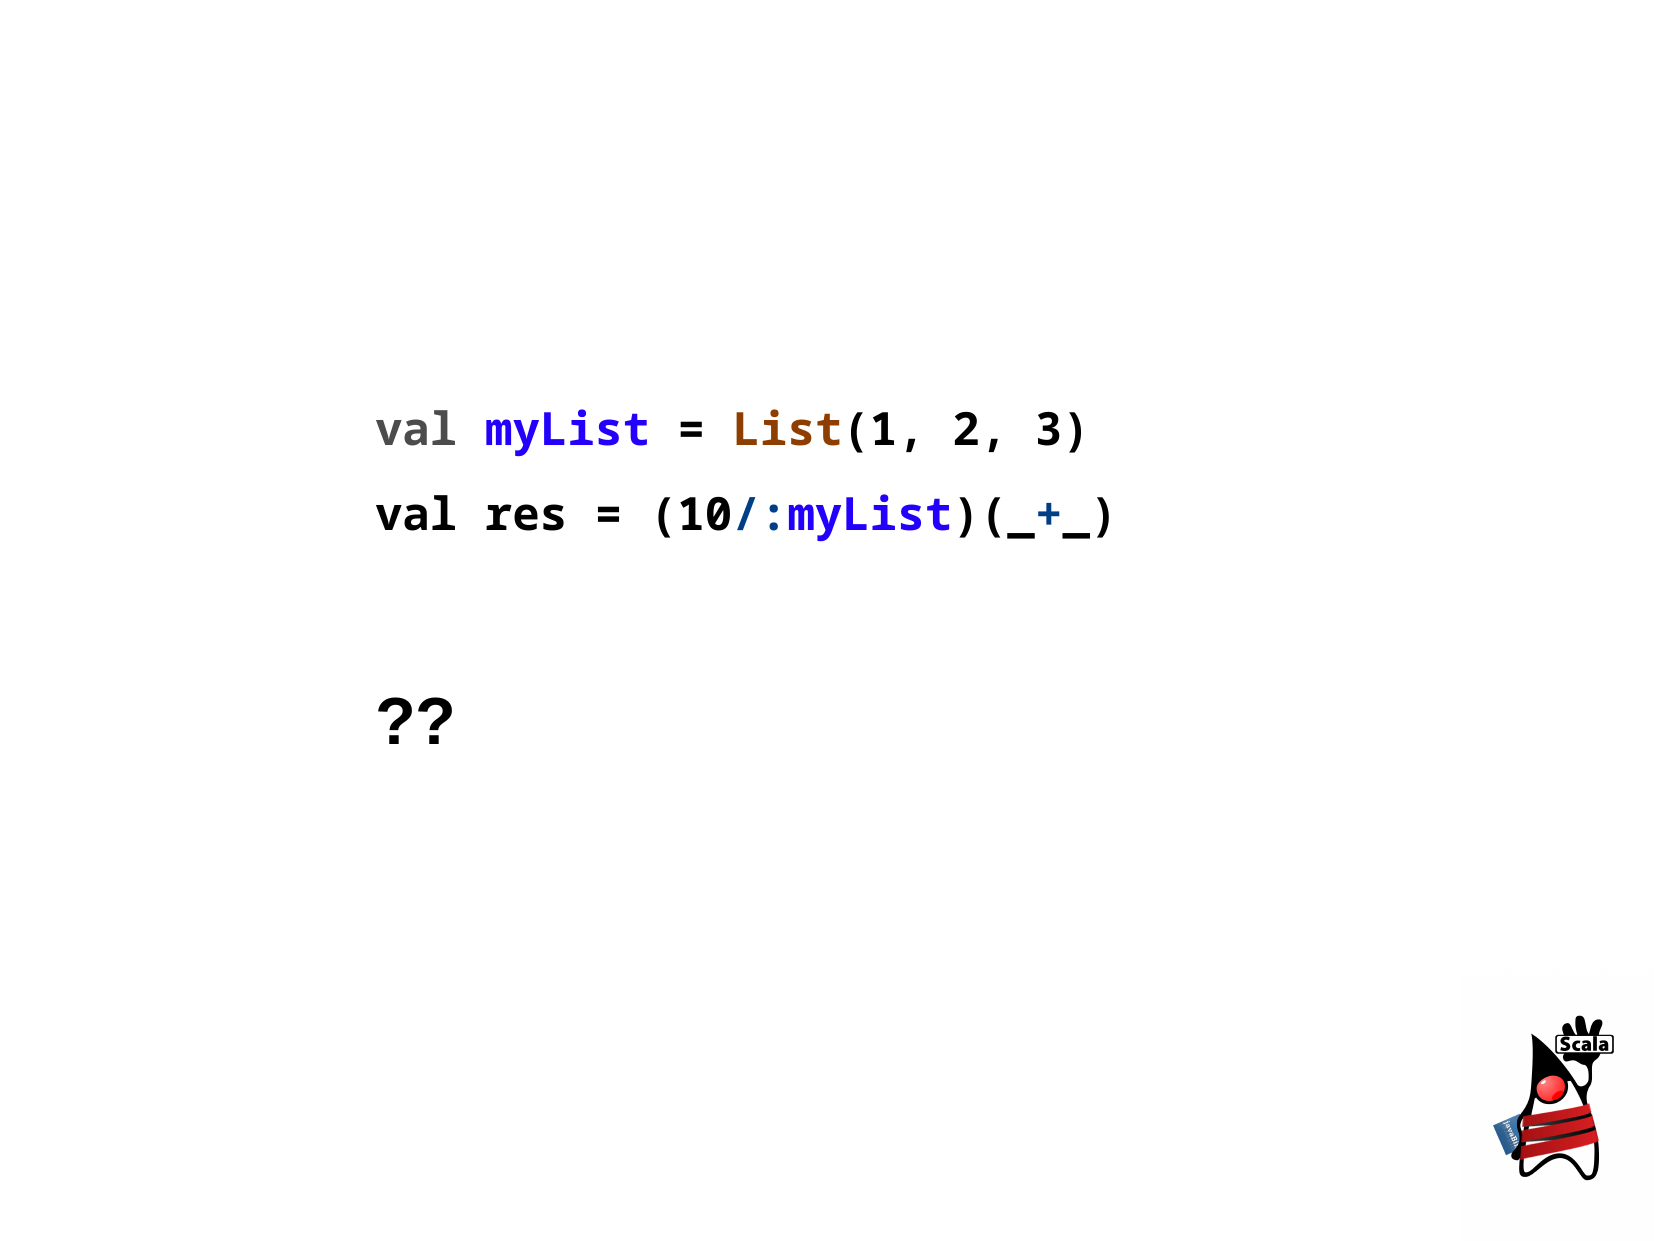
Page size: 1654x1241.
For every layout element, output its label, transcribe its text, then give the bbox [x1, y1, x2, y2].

subtitle val myList = List(1, 2, 3) val res = (10/:myList)(_+_) ?? [375, 56, 1571, 1102]
